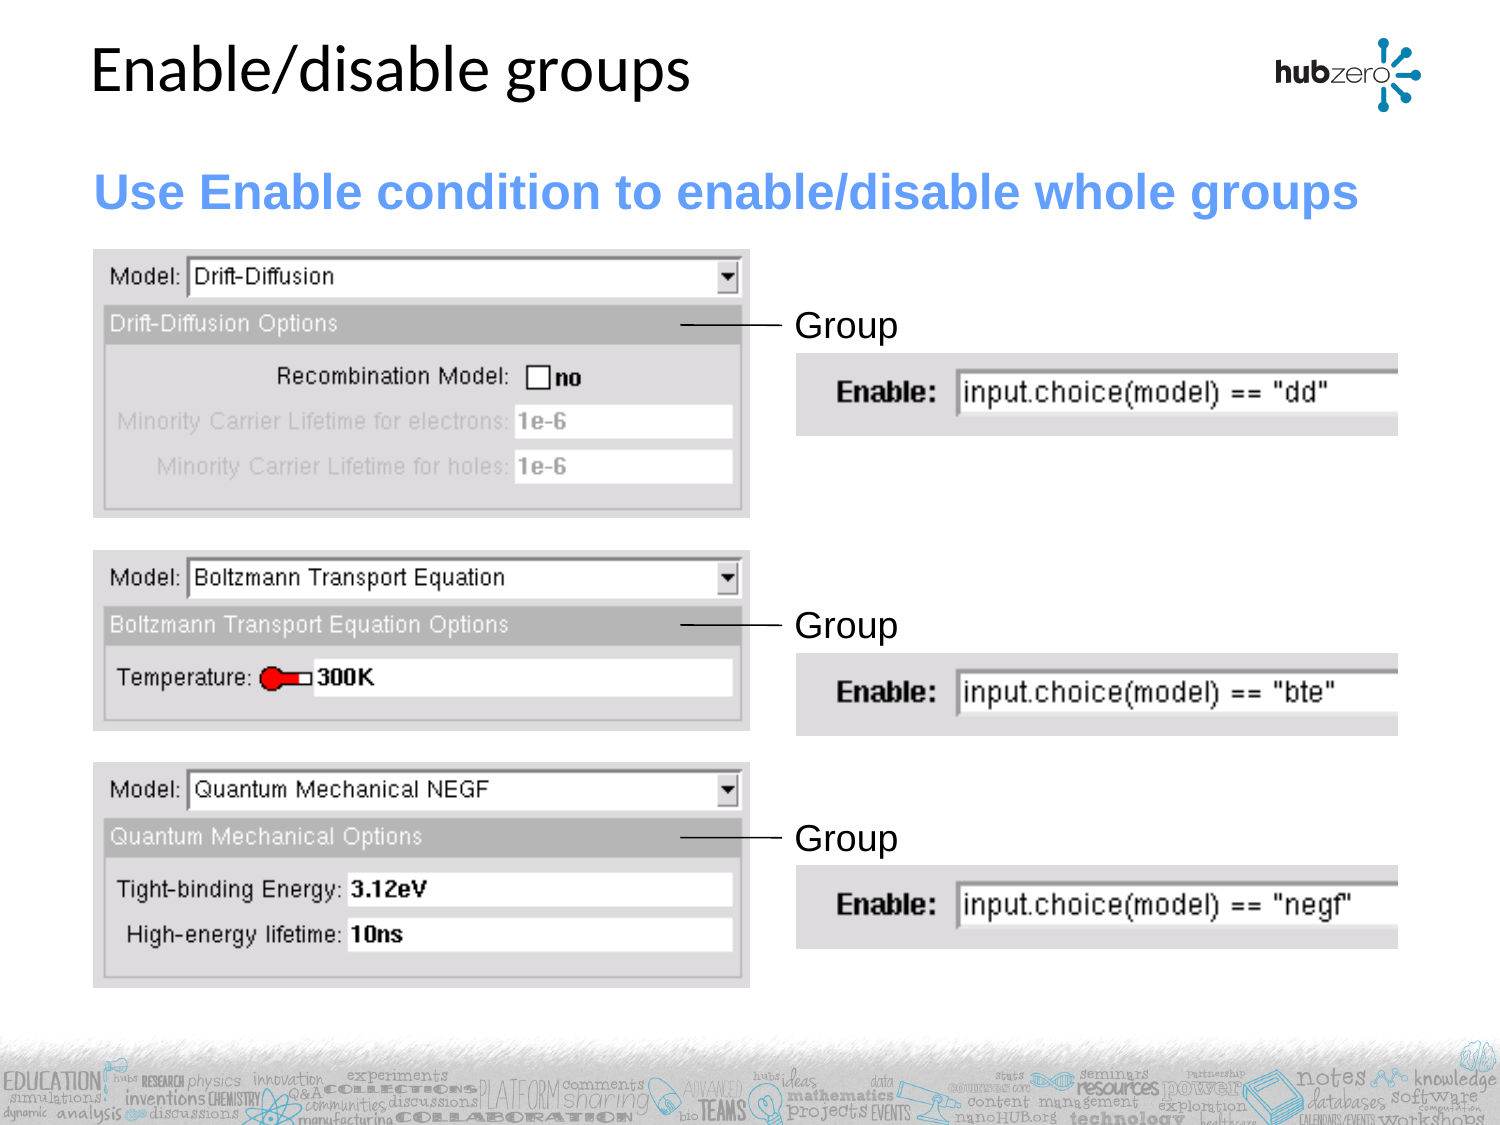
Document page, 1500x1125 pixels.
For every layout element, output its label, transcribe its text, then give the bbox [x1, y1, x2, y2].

text_box Enable/disable groups [75, 12, 1249, 118]
picture [93, 249, 750, 518]
picture [0, 1034, 1500, 1125]
picture [93, 762, 750, 988]
text_box Group [779, 293, 914, 355]
text_box Group [779, 593, 914, 655]
picture [1272, 35, 1424, 115]
text_box Use Enable condition to enable/disable whole groups [78, 151, 1376, 227]
text_box Group [779, 806, 914, 867]
picture [796, 353, 1398, 436]
picture [796, 653, 1398, 736]
picture [93, 550, 750, 731]
picture [796, 865, 1398, 949]
